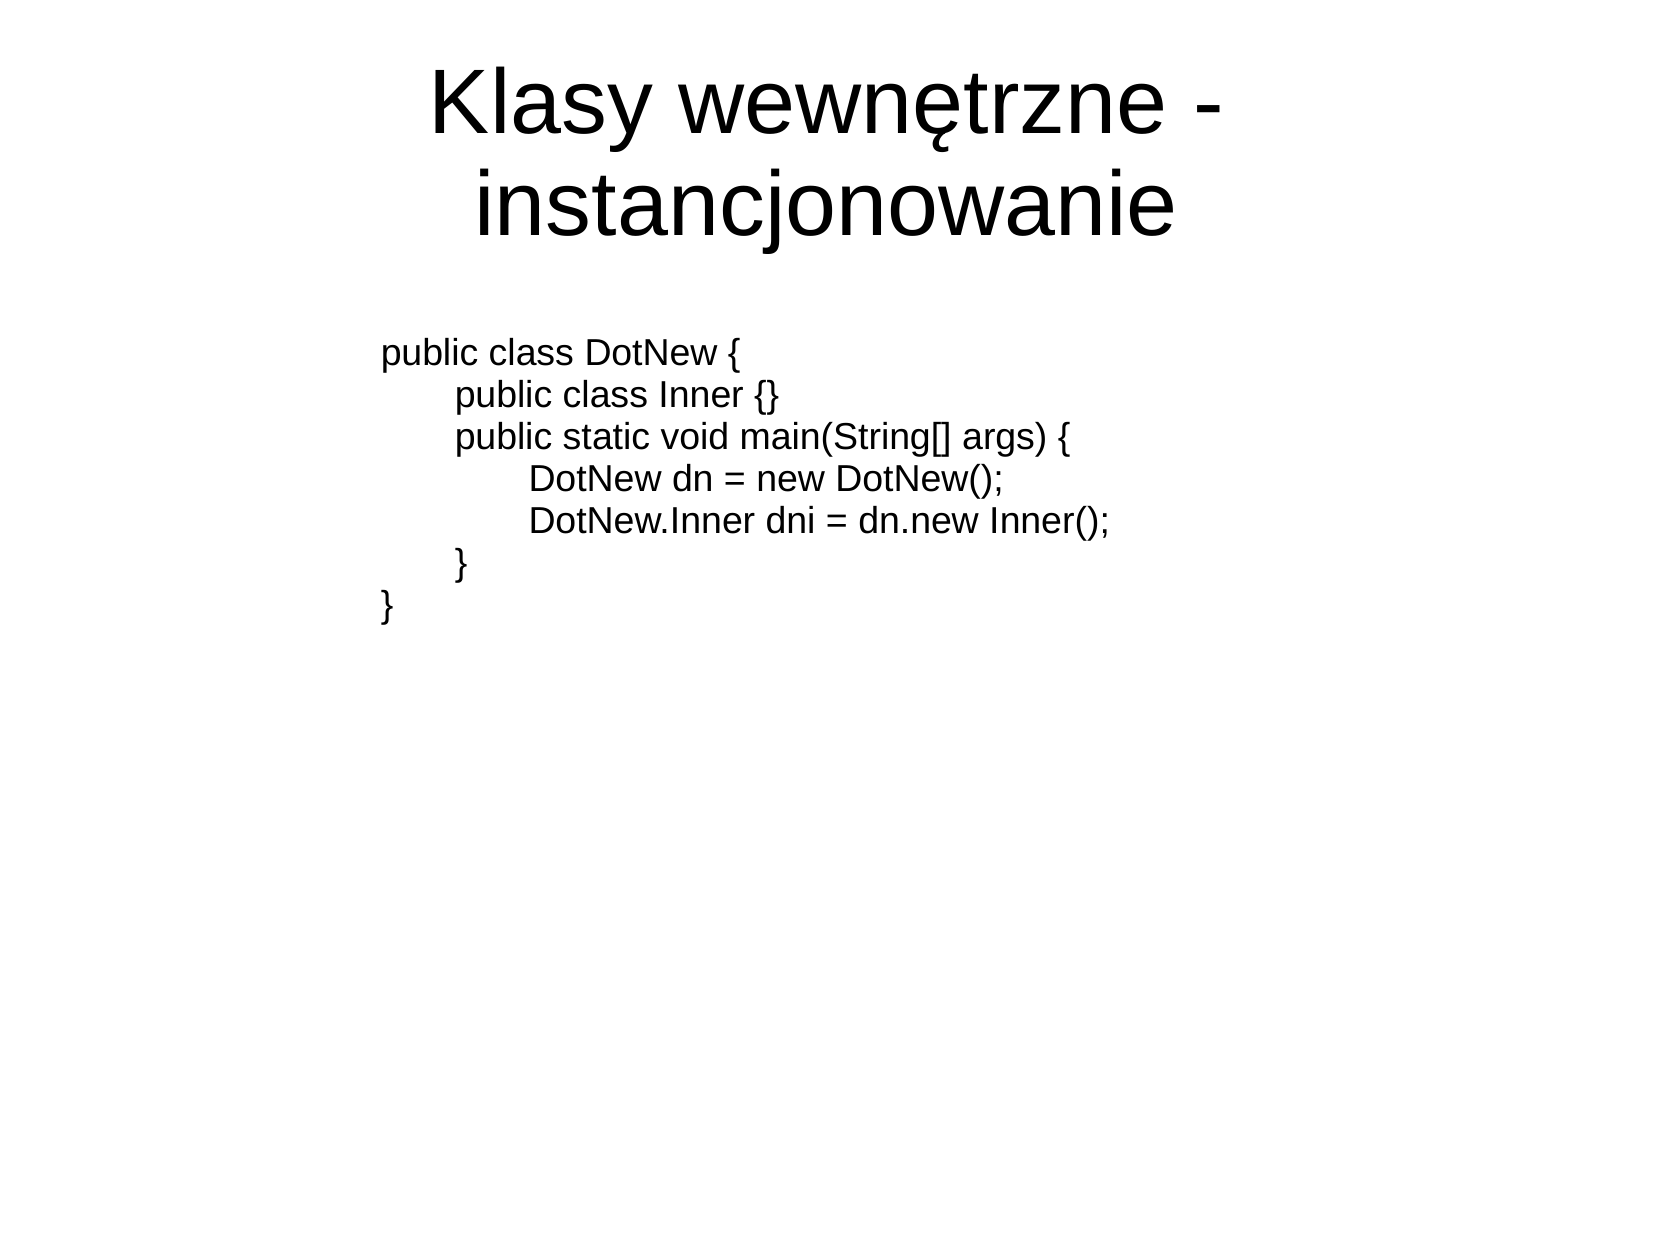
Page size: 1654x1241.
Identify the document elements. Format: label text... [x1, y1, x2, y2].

text_box public class DotNew { public class Inner {} public static void main(String[] args) { DotNew dn = new DotNew(); DotNew.Inner dni = dn.new Inner(); } } [366, 323, 1182, 633]
title Klasy wewnętrzne - instancjonowanie [82, 49, 1571, 257]
